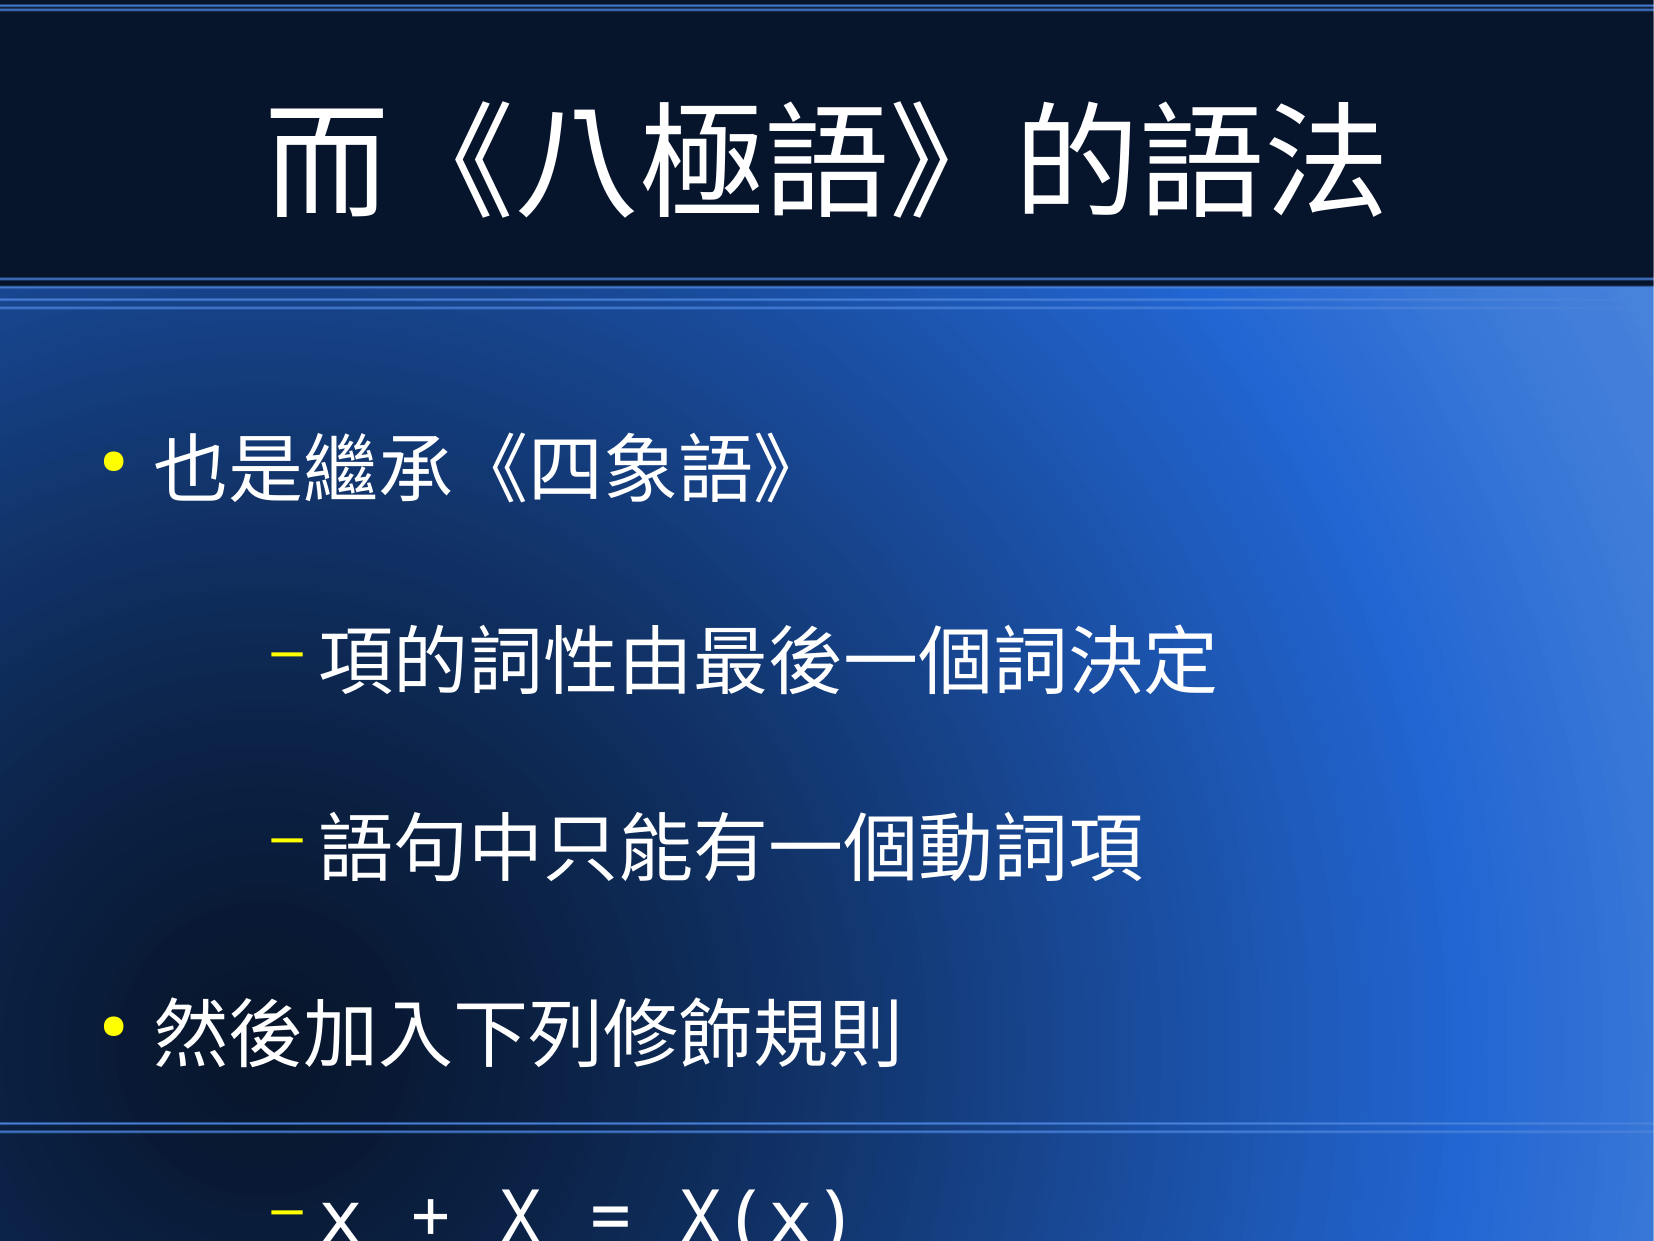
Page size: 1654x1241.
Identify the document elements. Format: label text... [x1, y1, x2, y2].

picture [0, 0, 1654, 1241]
list 也是繼承《四象語》 項的詞性由最後一個詞決定 語句中只能有一個動詞項 然後加入下列修飾規則 x + X = X(x) [82, 355, 1571, 1241]
title 而《八極語》的語法 [82, 49, 1571, 257]
